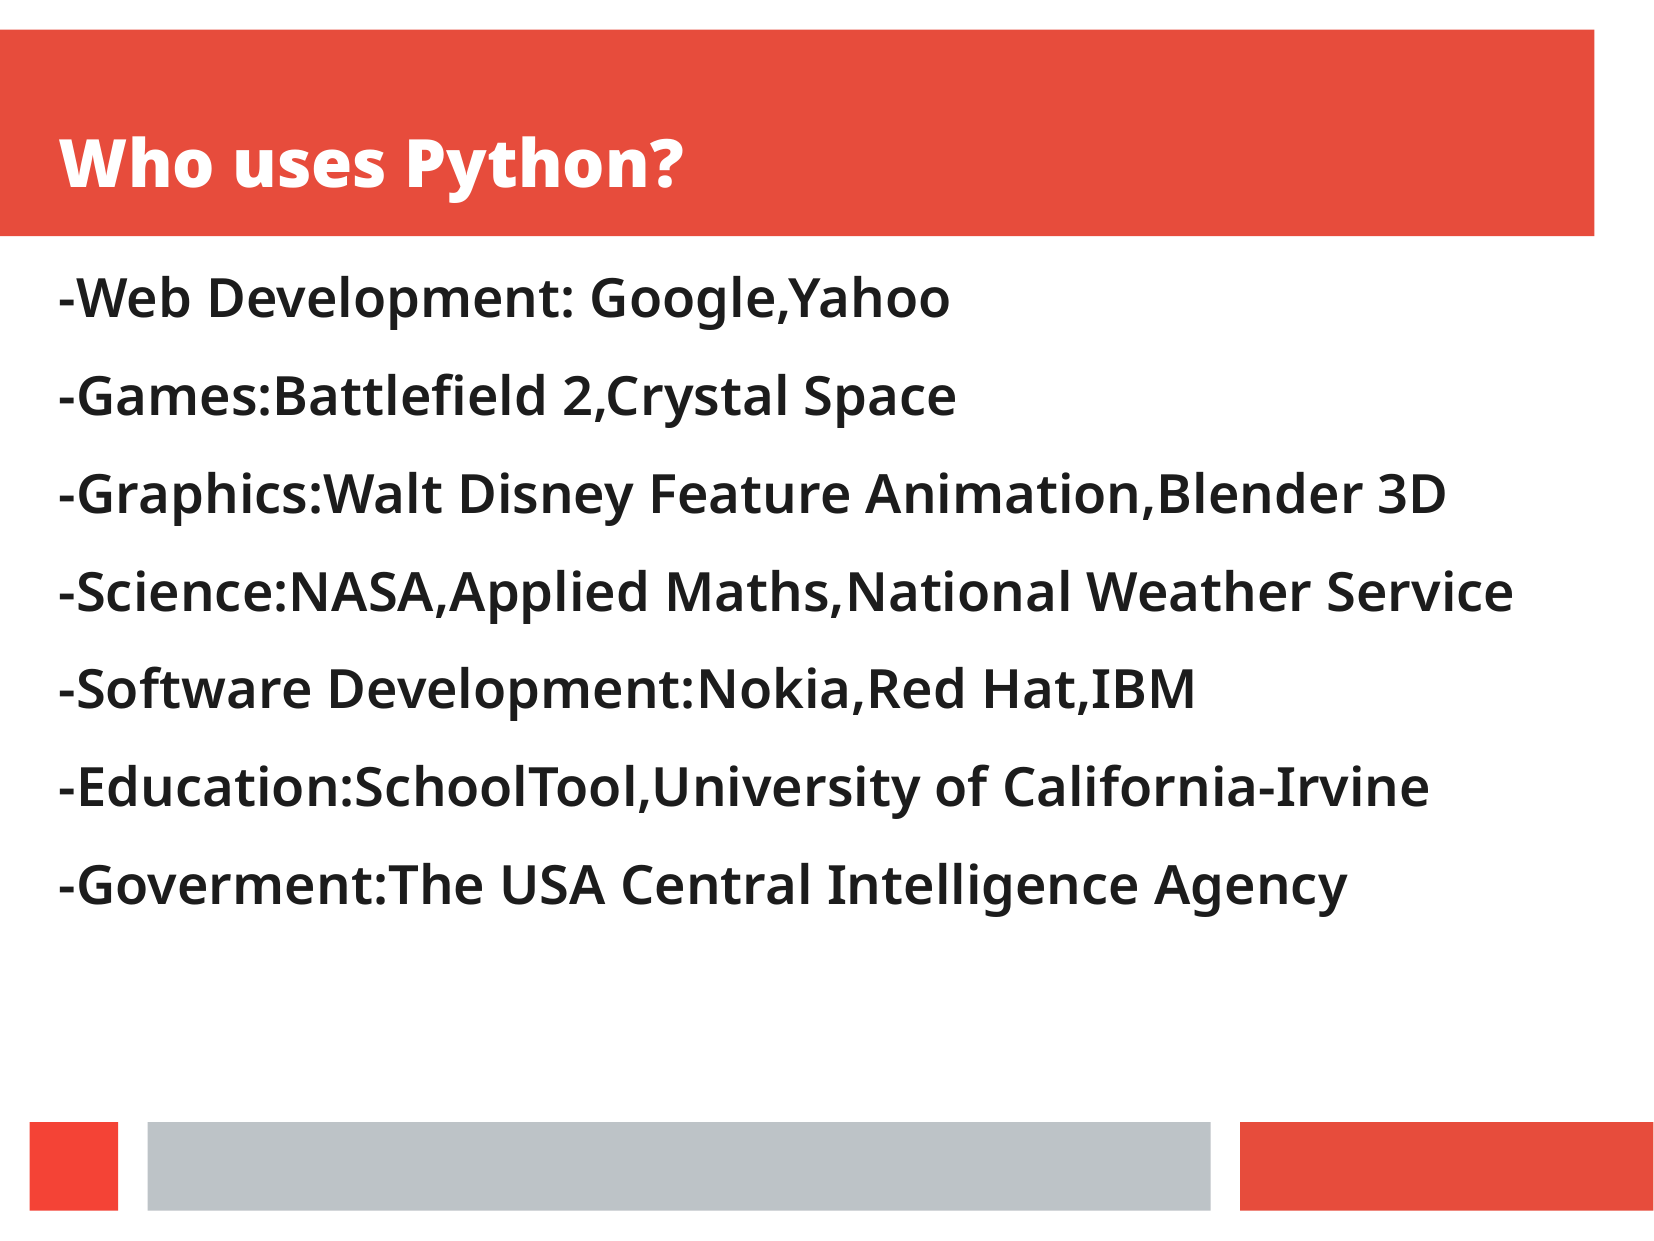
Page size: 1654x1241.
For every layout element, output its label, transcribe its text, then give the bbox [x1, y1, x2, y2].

title Who uses Python? [59, 59, 1595, 207]
list -Web Development: Google,Yahoo -Games:Battlefield 2,Crystal Space -Graphics:Walt Disney Feature Animation,Blender 3D -Science:NASA,Applied Maths,National Weather Service -Software Development:Nokia,Red Hat,IBM -Education:SchoolTool,University of California-Irvine -Goverment:The USA Central Intelligence Agency [59, 259, 1607, 1093]
